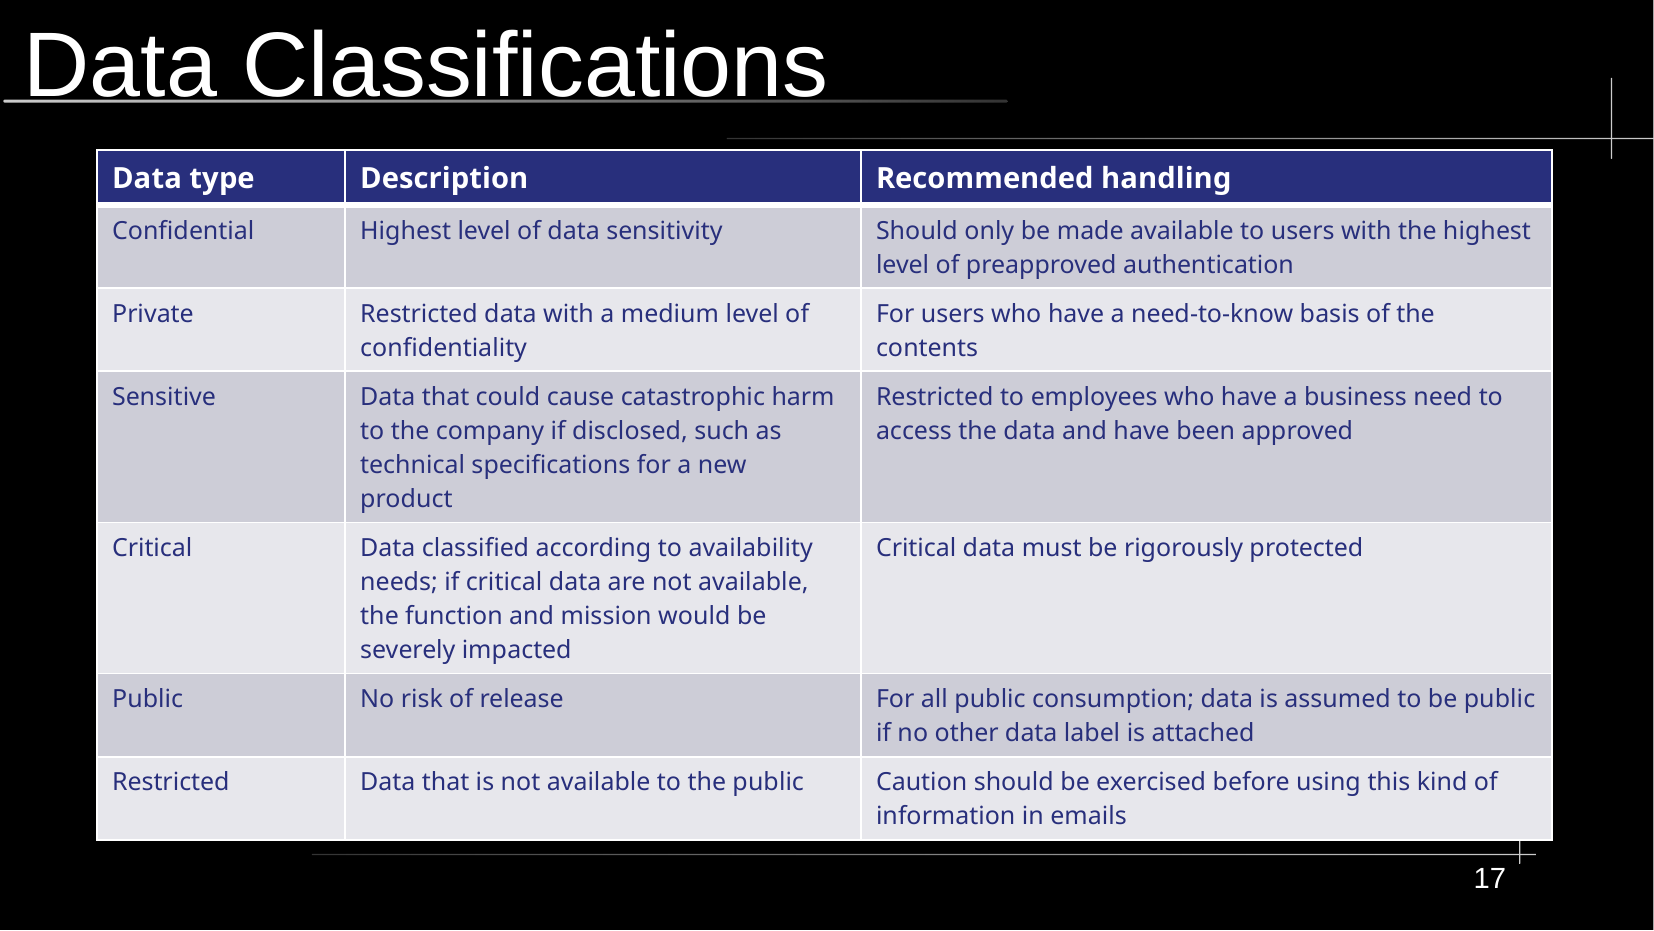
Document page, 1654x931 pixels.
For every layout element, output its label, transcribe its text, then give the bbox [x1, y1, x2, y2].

table_cell Restricted to employees who have a business need to access the data and have been approved [862, 372, 1551, 522]
table_cell Data classified according to availability needs; if critical data are not available, the function and mission would be severely impacted [346, 523, 860, 673]
table_cell Restricted [98, 758, 344, 839]
table_cell Caution should be exercised before using this kind of information in emails [862, 758, 1551, 839]
table_cell For users who have a need-to-know basis of the contents [862, 289, 1551, 370]
table_cell Highest level of data sensitivity [346, 208, 860, 287]
table_cell Critical [98, 523, 344, 673]
table_cell Private [98, 289, 344, 370]
table_cell Should only be made available to users with the highest level of preapproved authentication [862, 208, 1551, 287]
table_cell Restricted data with a medium level of confidentiality [346, 289, 860, 370]
table_header Recommended handling [862, 151, 1551, 202]
table_cell Sensitive [98, 372, 344, 522]
table_cell No risk of release [346, 674, 860, 756]
table_cell Critical data must be rigorously protected [862, 523, 1551, 673]
table_cell Confidential [98, 208, 344, 287]
table_header Data type [98, 151, 344, 202]
table_cell For all public consumption; data is assumed to be public if no other data label is attached [862, 674, 1551, 756]
table_cell Data that could cause catastrophic harm to the company if disclosed, such as technical specifications for a new product [346, 372, 860, 522]
table_cell Public [98, 674, 344, 756]
table_cell Data that is not available to the public [346, 758, 860, 839]
table_header Description [346, 151, 860, 202]
title Data Classifications [23, 11, 1589, 119]
